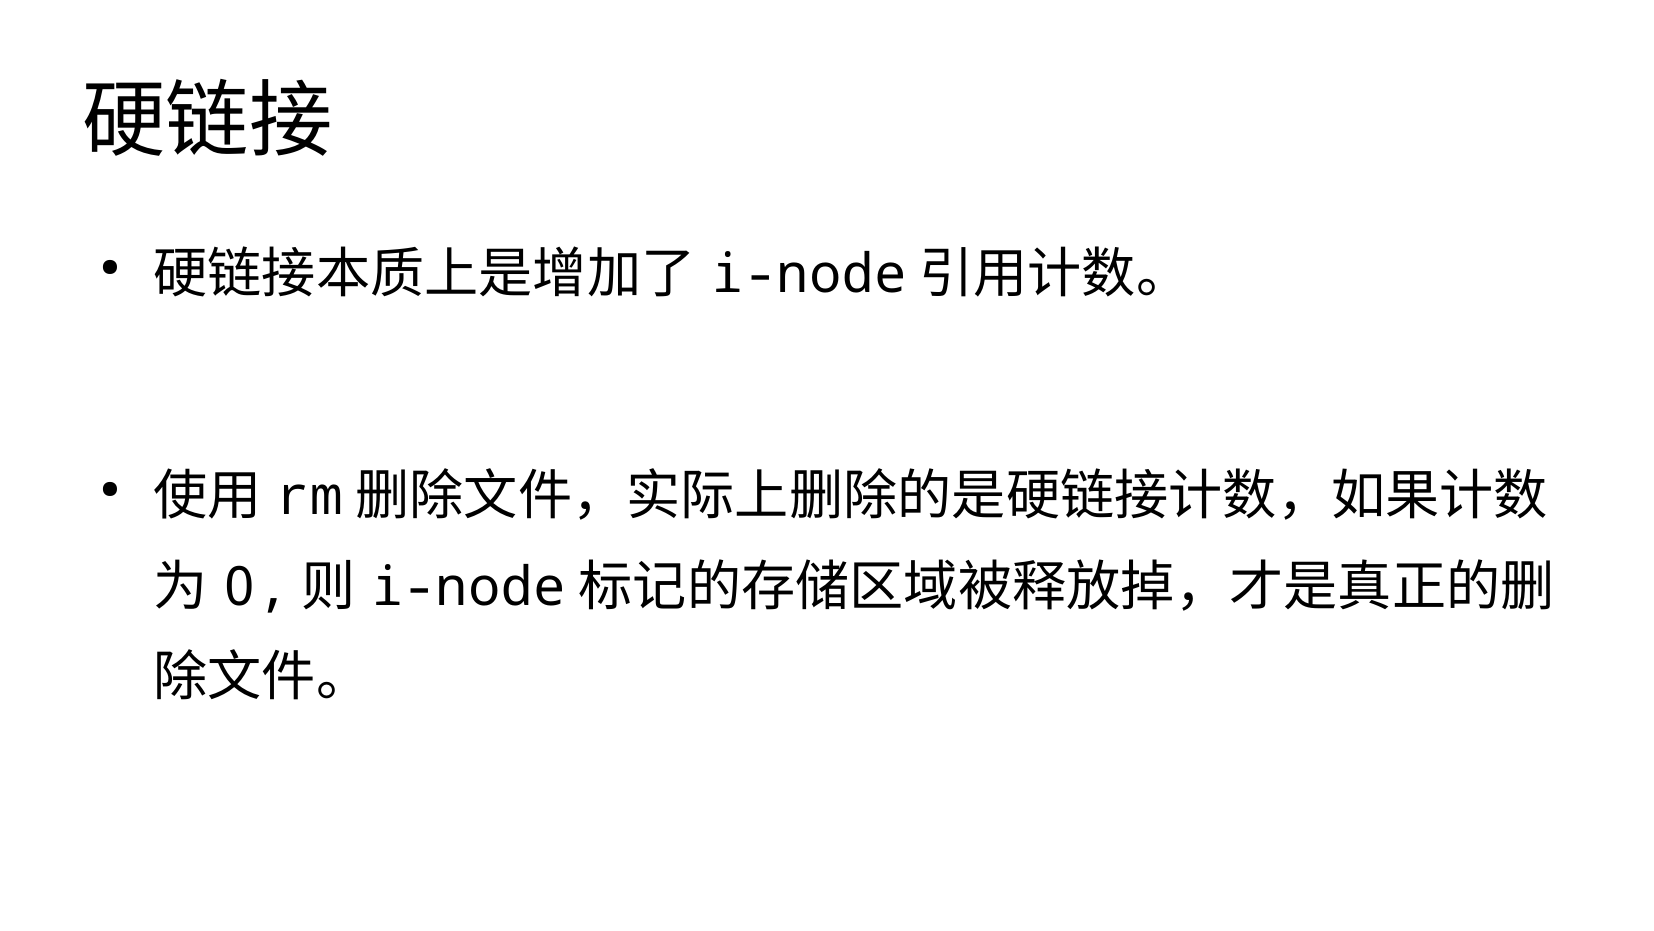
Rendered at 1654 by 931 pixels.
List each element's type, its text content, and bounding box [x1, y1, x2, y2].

list 硬链接本质上是增加了i-node引用计数。 使用rm删除文件，实际上删除的是硬链接计数，如果计数为0,则i-node标记的存储区域被释放掉，才是真正的删除文件。 [82, 217, 1571, 851]
title 硬链接 [82, 37, 1571, 189]
